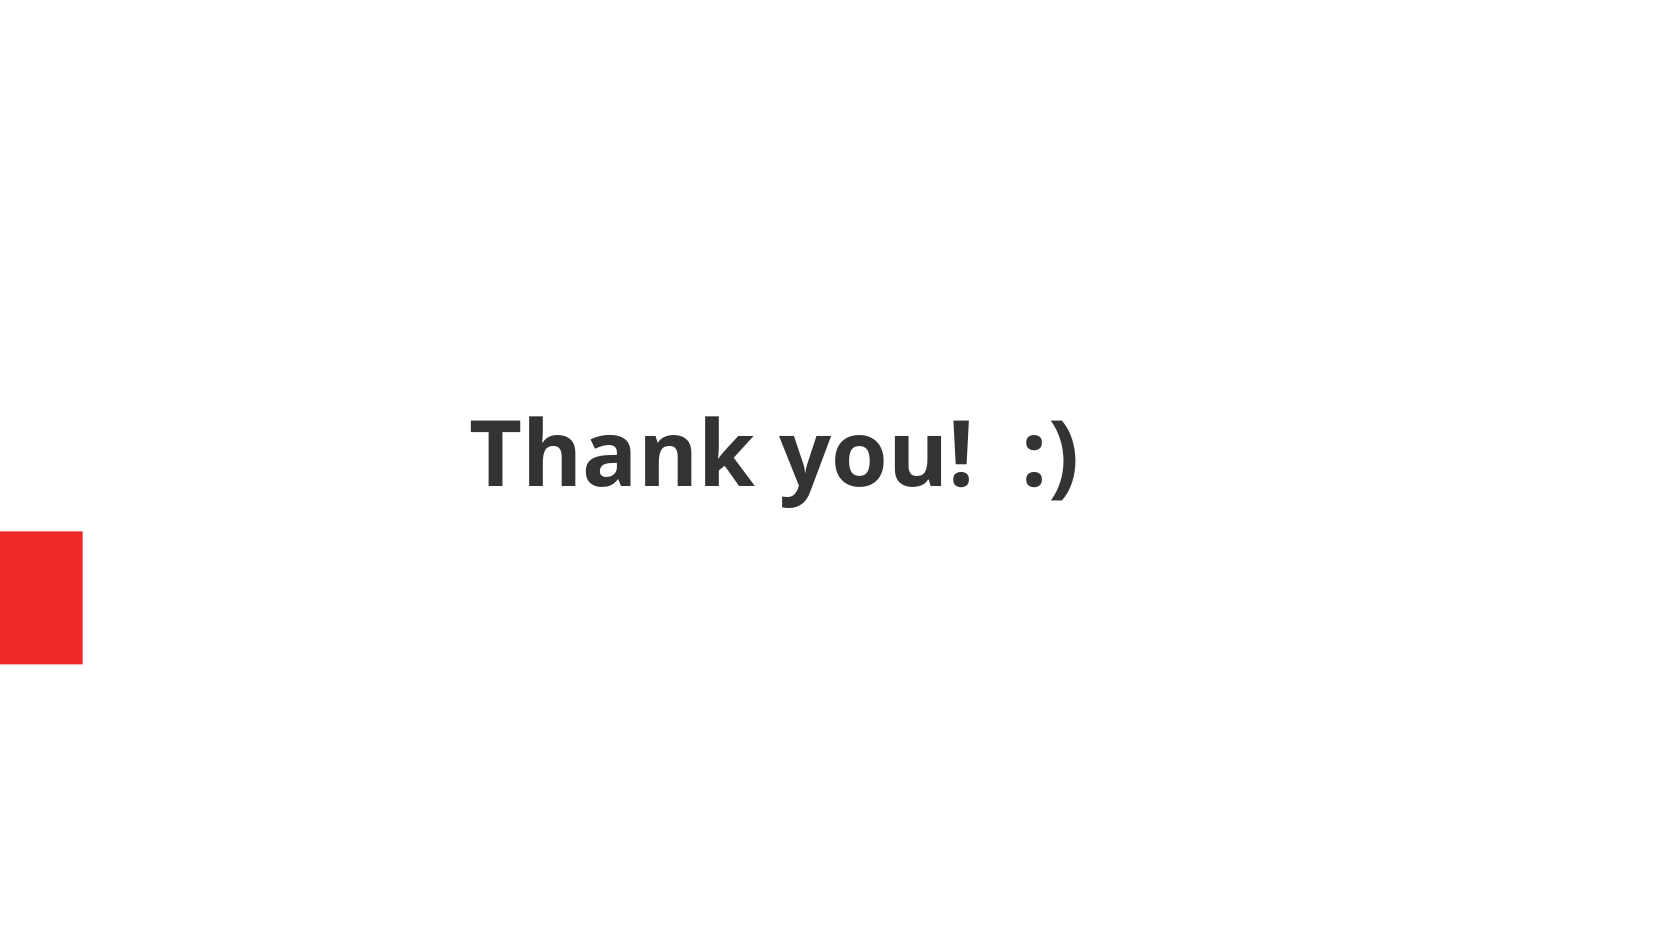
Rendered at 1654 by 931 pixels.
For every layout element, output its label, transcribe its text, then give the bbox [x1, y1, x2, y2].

title Thank you! :) [469, 362, 1654, 541]
